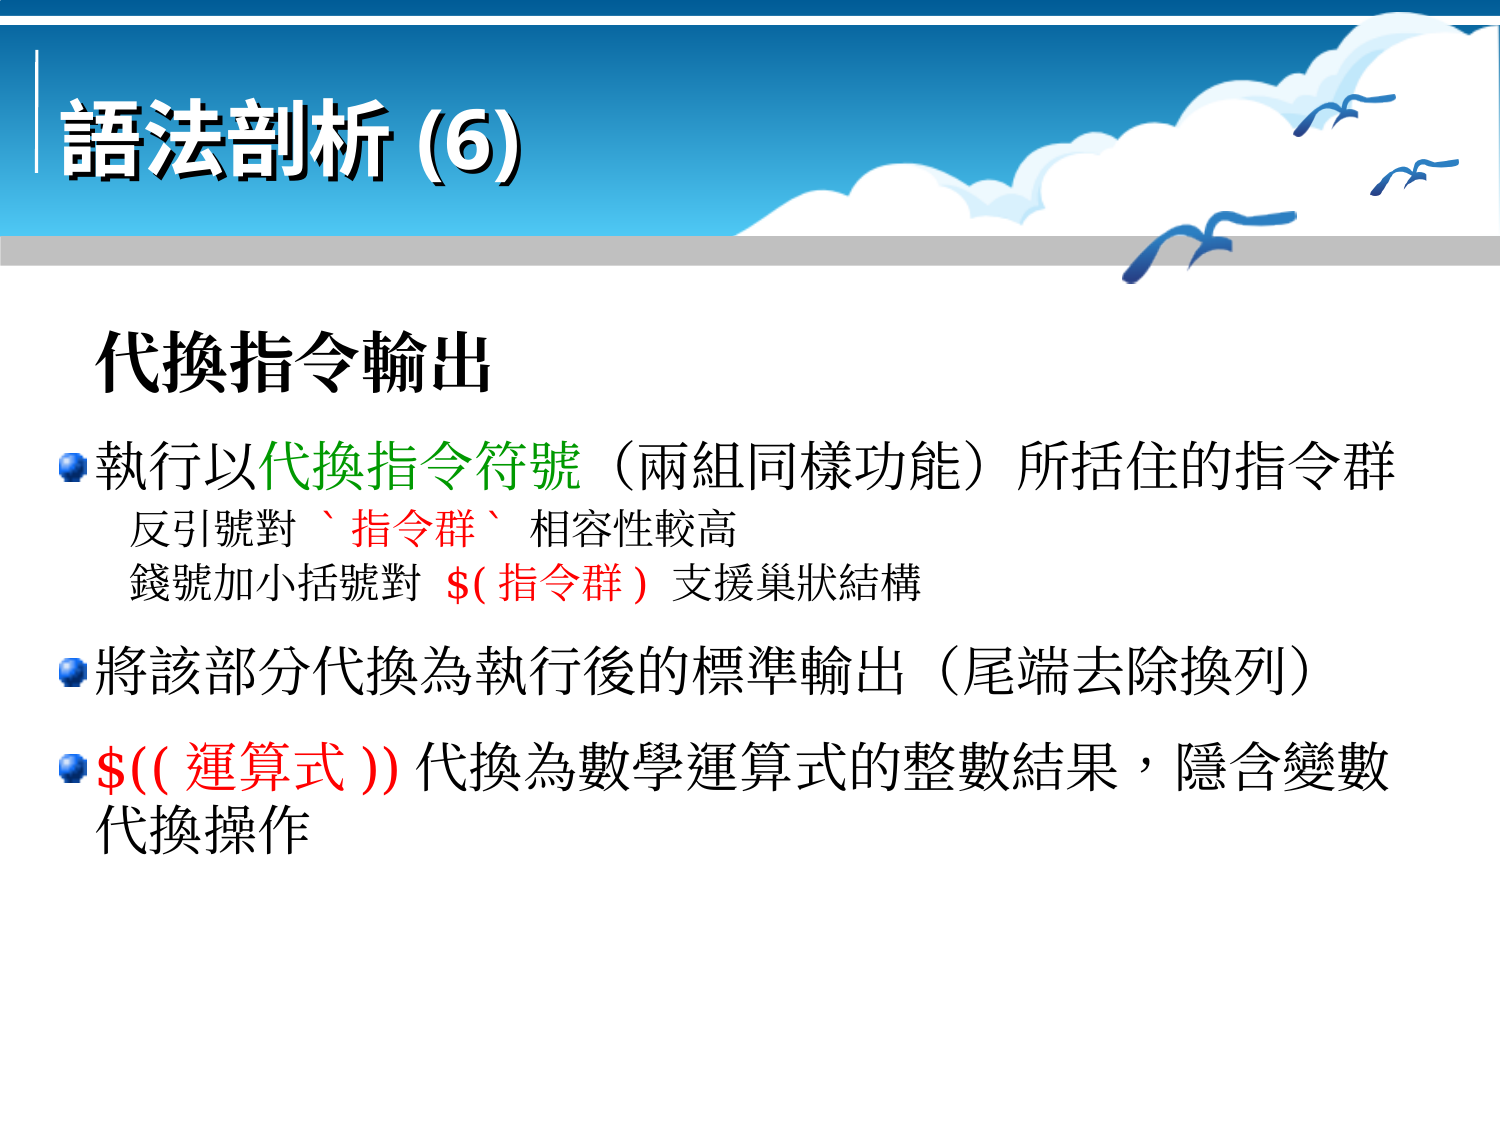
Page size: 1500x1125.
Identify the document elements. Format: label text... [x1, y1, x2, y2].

list 代換指令輸出 執行以代換指令符號（兩組同樣功能）所括住的指令群 反引號對 `指令群` 相容性較高 錢號加小括號對 $(指令群) 支援巢狀結構 將該部分代換為執行後的標準輸出（尾端去除換列） $((運算式))代換為數學運算式的整數結果，隱含變數代換操作 [59, 324, 1441, 1042]
title 語法剖析(6) [59, 86, 1465, 186]
picture [730, 12, 1500, 284]
